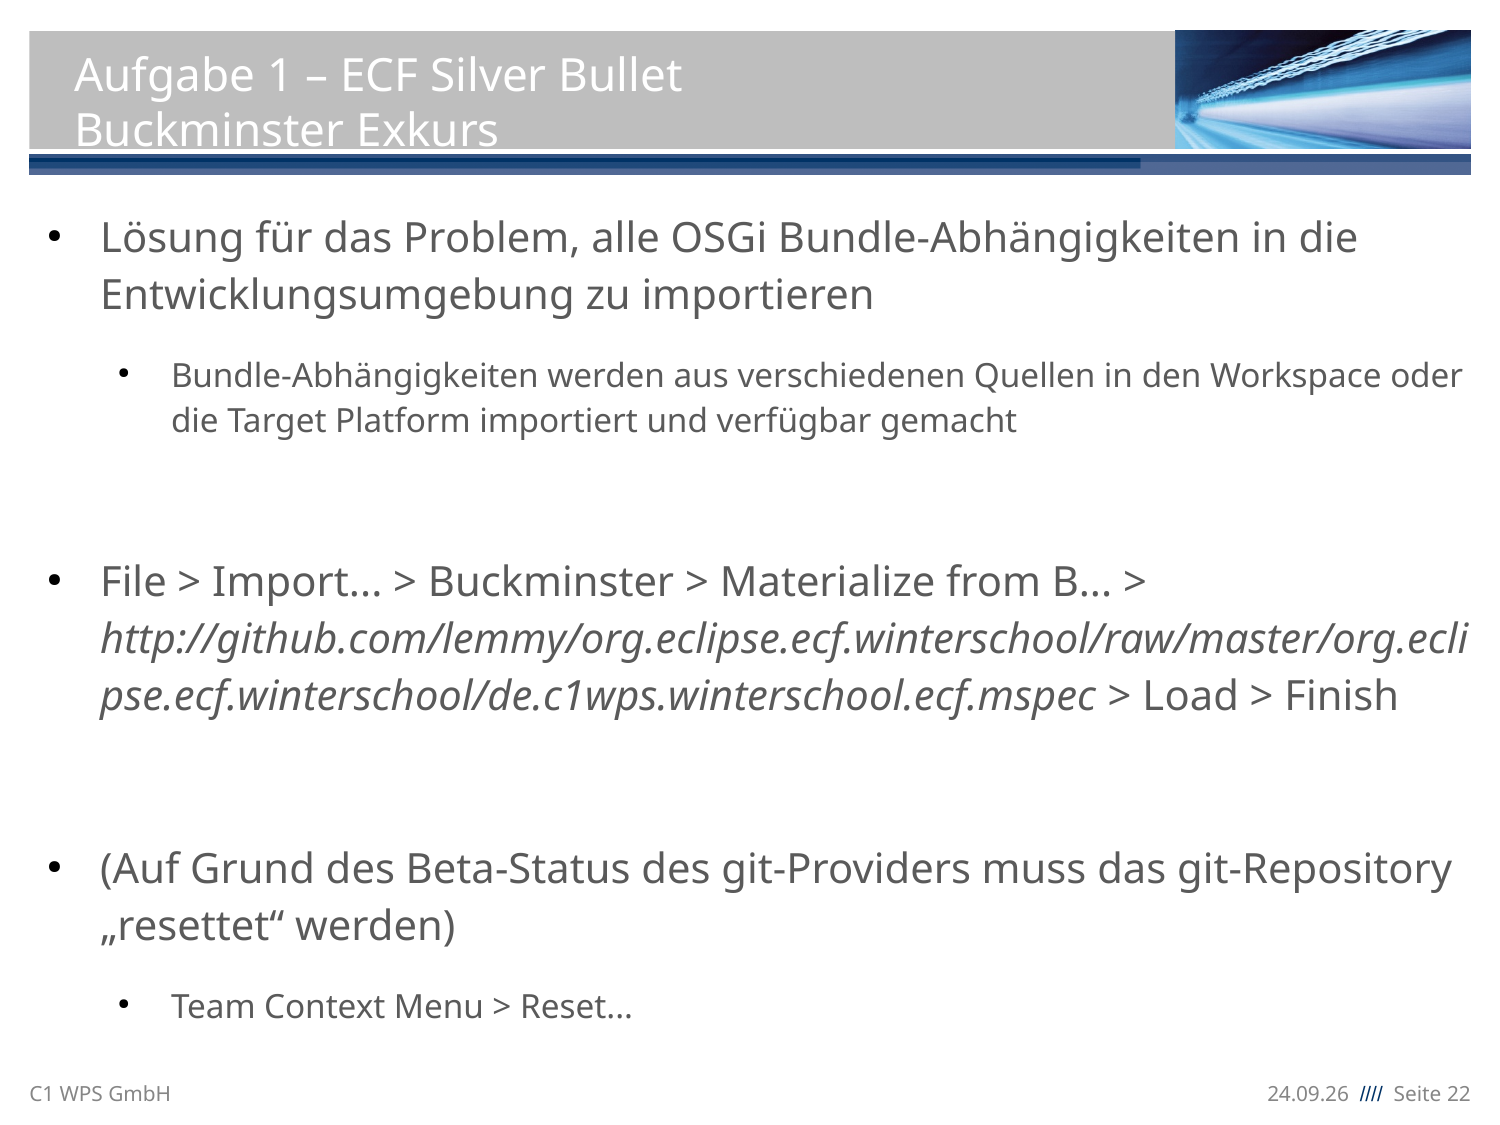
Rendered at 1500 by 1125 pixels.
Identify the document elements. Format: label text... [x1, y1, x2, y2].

list Lösung für das Problem, alle OSGi Bundle-Abhängigkeiten in die Entwicklungsumgebung zu importieren Bundle-Abhängigkeiten werden aus verschiedenen Quellen in den Workspace oder die Target Platform importiert und verfügbar gemacht File > Import... > Buckminster > Materialize from B... > http://github.com/lemmy/org.eclipse.ecf.winterschool/raw/master/org.eclipse.ecf.winterschool/de.c1wps.winterschool.ecf.mspec > Load > Finish (Auf Grund des Beta-Status des git-Providers muss das git-Repository „resettet“ werden) Team Context Menu > Reset... [29, 208, 1471, 1044]
title Aufgabe 1 – ECF Silver Bullet Buckminster Exkurs [29, 31, 1176, 149]
picture [1175, 30, 1471, 149]
picture [29, 154, 1471, 175]
